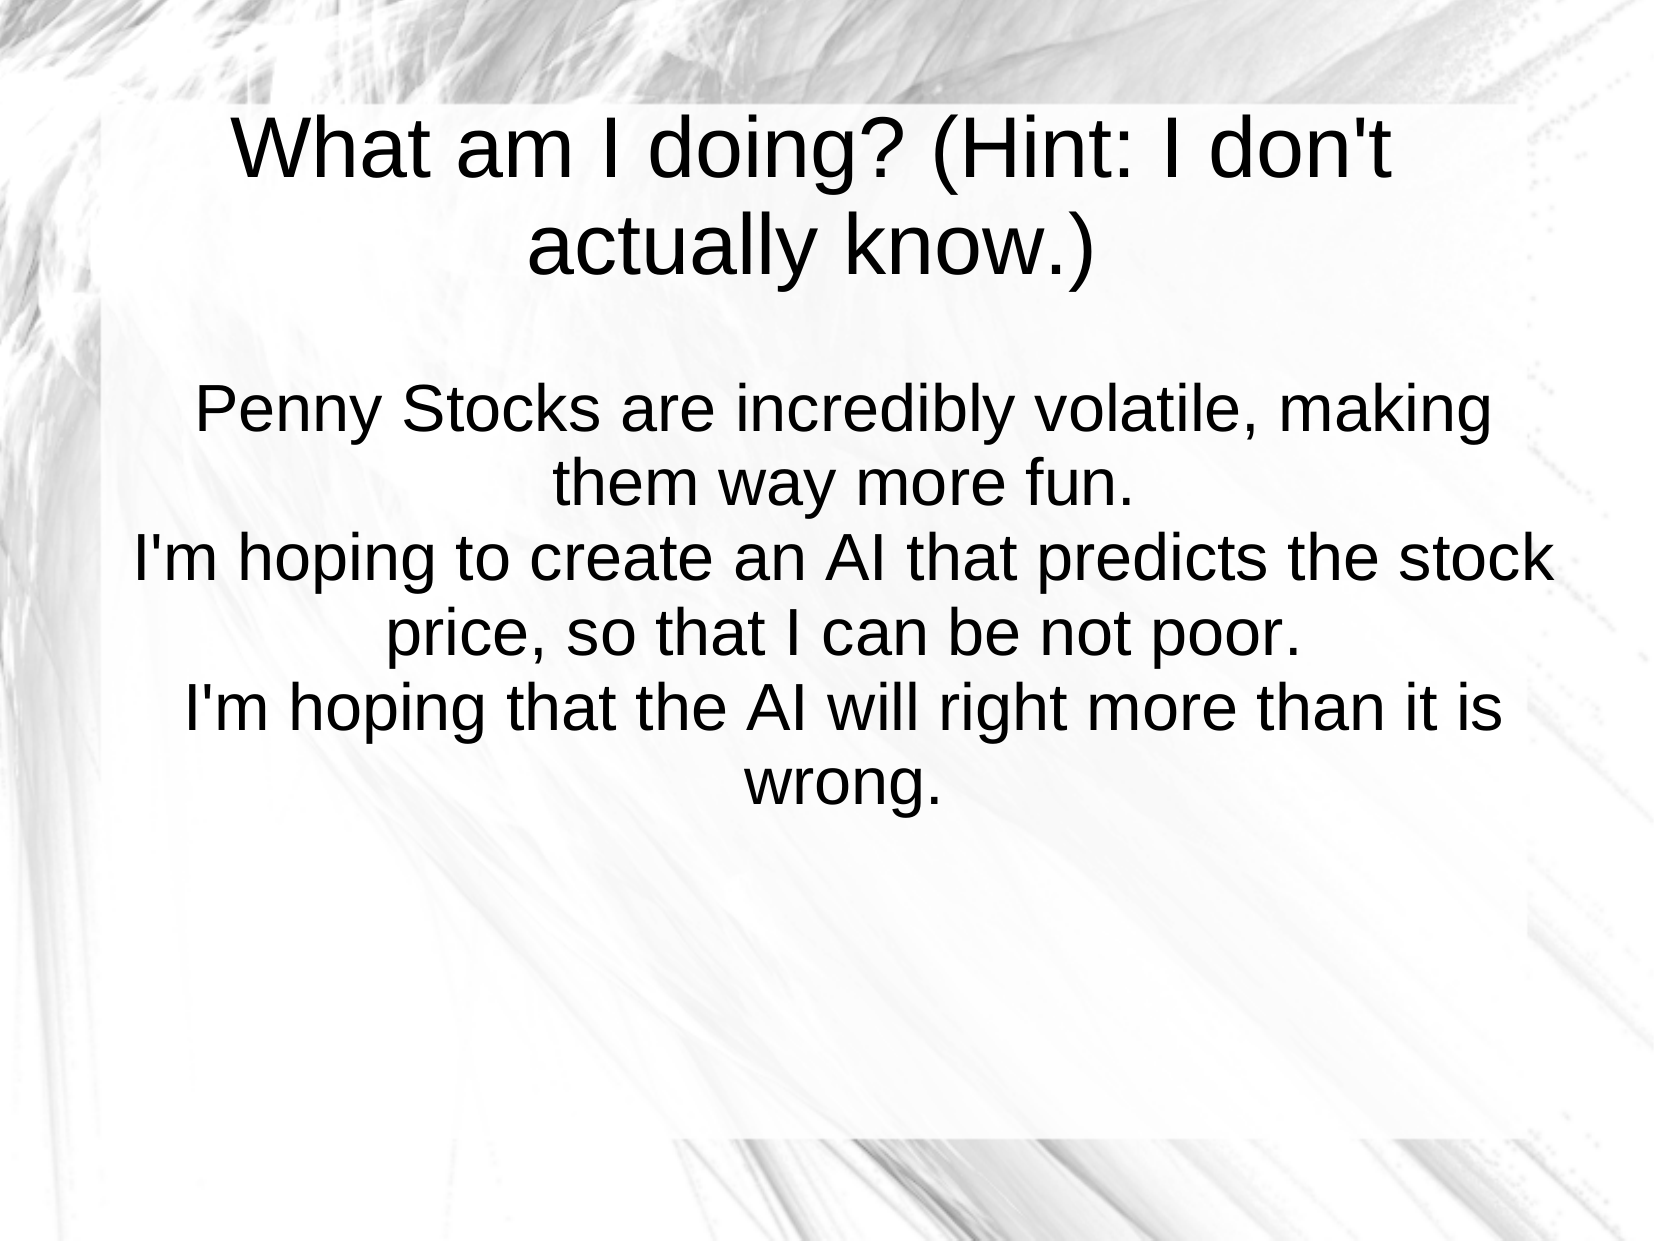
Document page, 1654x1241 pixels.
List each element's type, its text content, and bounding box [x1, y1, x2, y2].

picture [0, 0, 1654, 1241]
subtitle Penny Stocks are incredibly volatile, making them way more fun. I'm hoping to create an AI that predicts the stock price, so that I can be not poor. I'm hoping that the AI will right more than it is wrong. [118, 319, 1571, 945]
title What am I doing? (Hint: I don't actually know.) [118, 99, 1506, 293]
